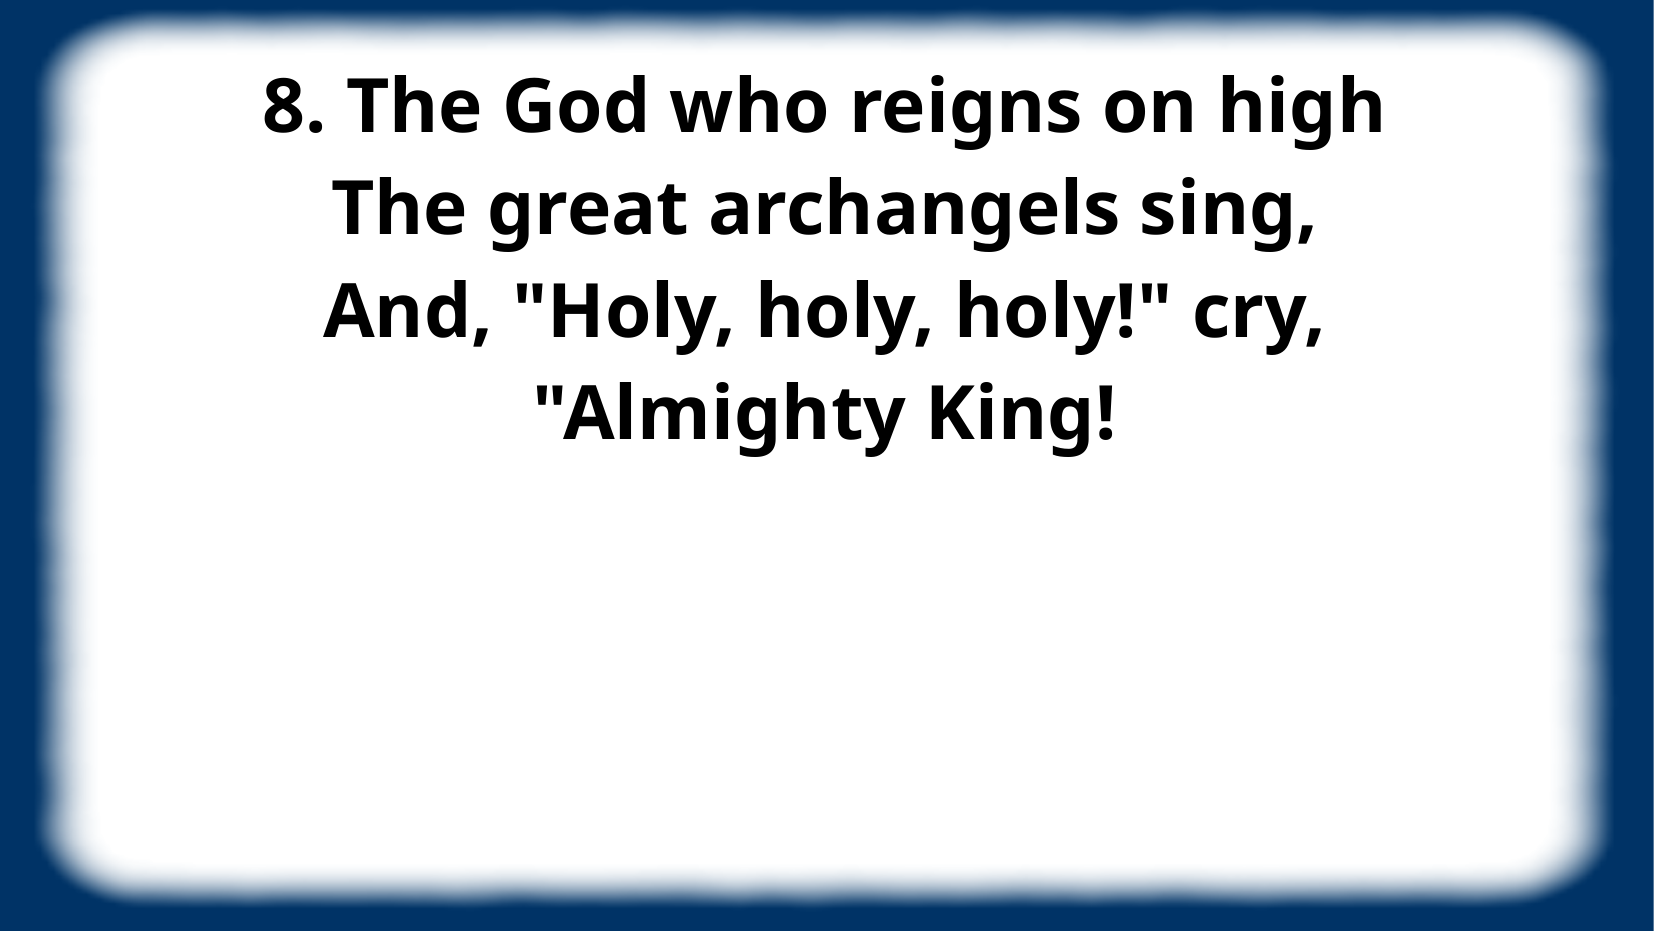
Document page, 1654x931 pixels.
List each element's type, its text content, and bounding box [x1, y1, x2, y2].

picture [0, 0, 1654, 931]
text_box 8. The God who reigns on high The great archangels sing, And, "Holy, holy, holy!" cry, "Almighty King! [105, 45, 1546, 460]
